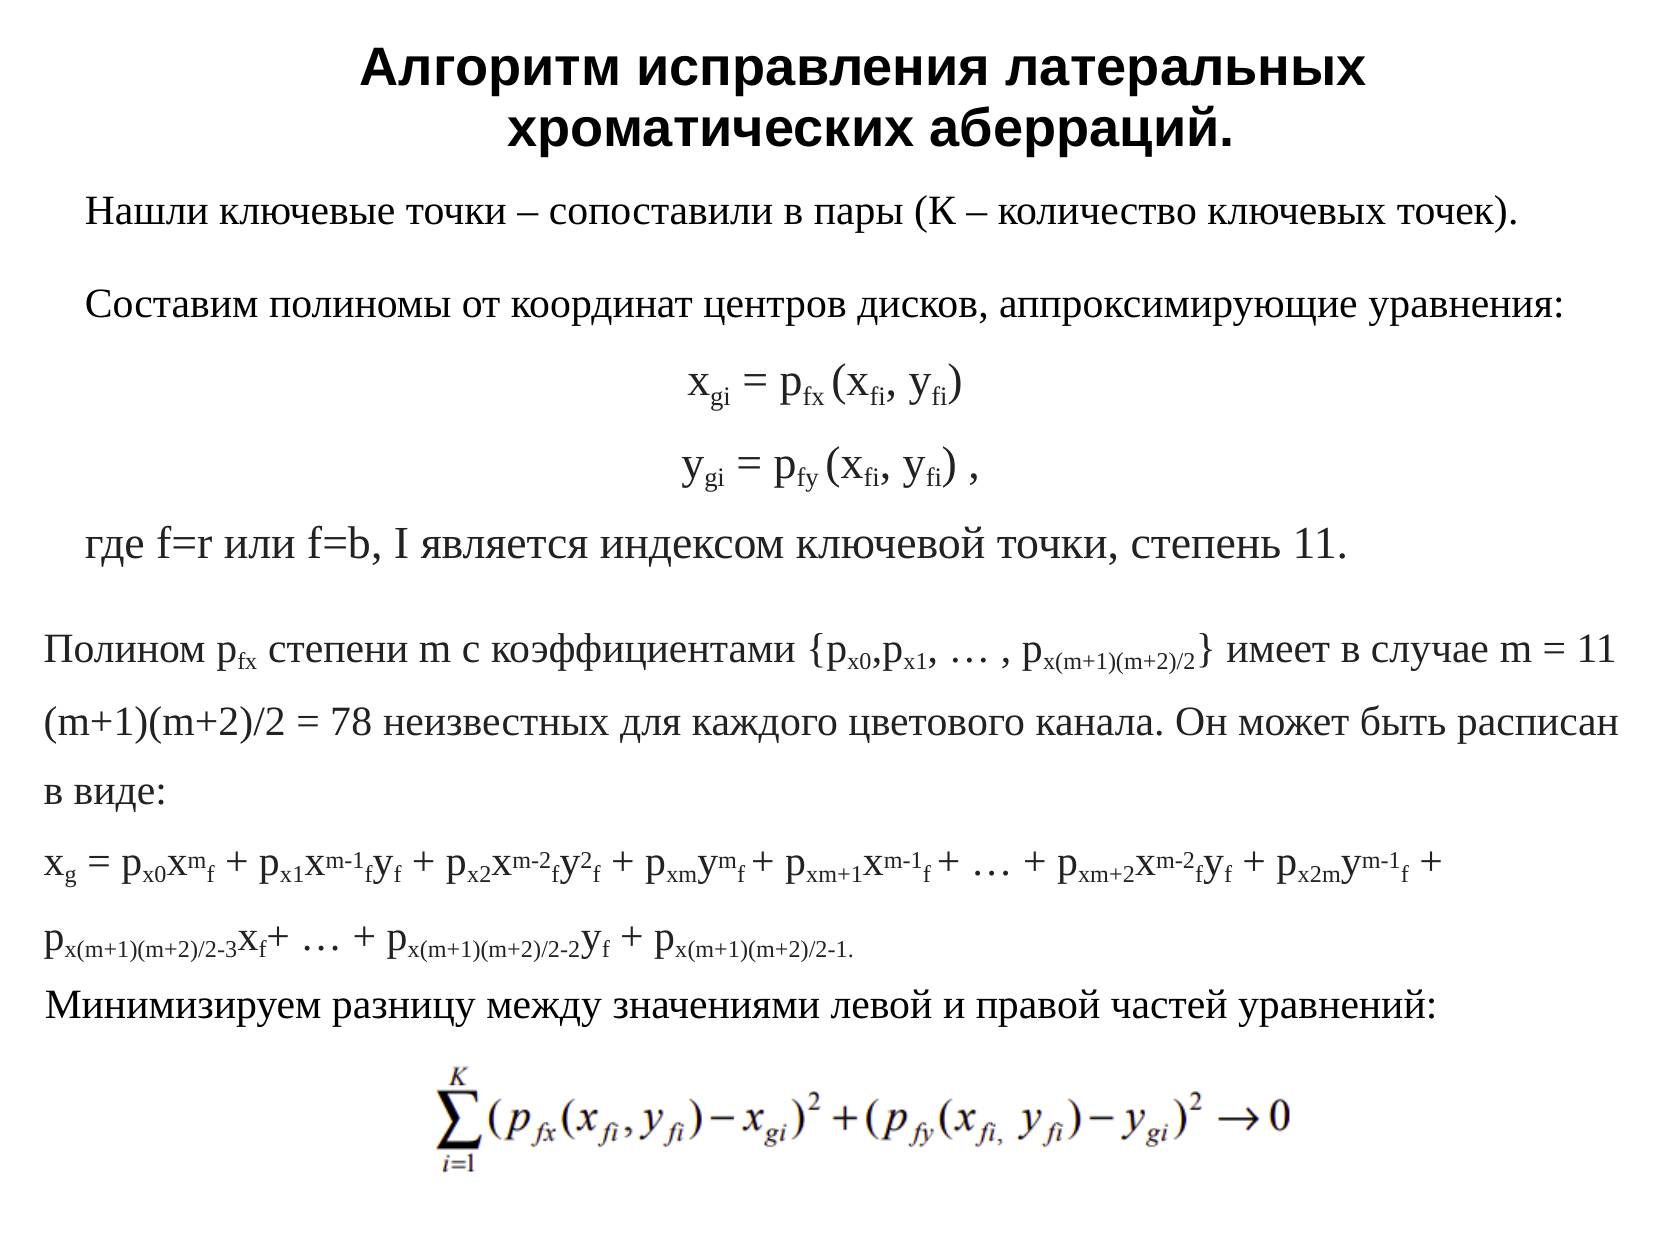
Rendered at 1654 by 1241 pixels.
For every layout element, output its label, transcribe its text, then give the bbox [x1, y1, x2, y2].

text_box Полином pfx степени m c коэффициентами {px0,px1, … , px(m+1)(m+2)/2} имеет в случае m = 11 (m+1)(m+2)/2 = 78 неизвестных для каждого цветового канала. Он может быть расписан в виде: xg = px0xmf + px1xm-1fyf + px2xm-2fy2f + pxmymf + pxm+1xm-1f + … + pxm+2xm-2fyf + px2mym-1f + px(m+1)(m+2)/2-3xf+ … + px(m+1)(m+2)/2-2yf + px(m+1)(m+2)/2-1. [0, 593, 1654, 946]
text_box Минимизируем разницу между значениями левой и правой частей уравнений: [30, 973, 1453, 1036]
text_box Алгоритм исправления латеральных хроматических аберраций. [345, 29, 1398, 166]
text_box Нашли ключевые точки – сопоставили в пары (К – количество ключевых точек). Составим полиномы от координат центров дисков, аппроксимирующие уравнения: xgi = pfx (xfi, yfi) ygi = pfy (xfi, yfi) , где f=r или f=b, I является индексом ключевой точки, степень 11. [70, 180, 1582, 593]
picture [385, 1053, 1305, 1198]
